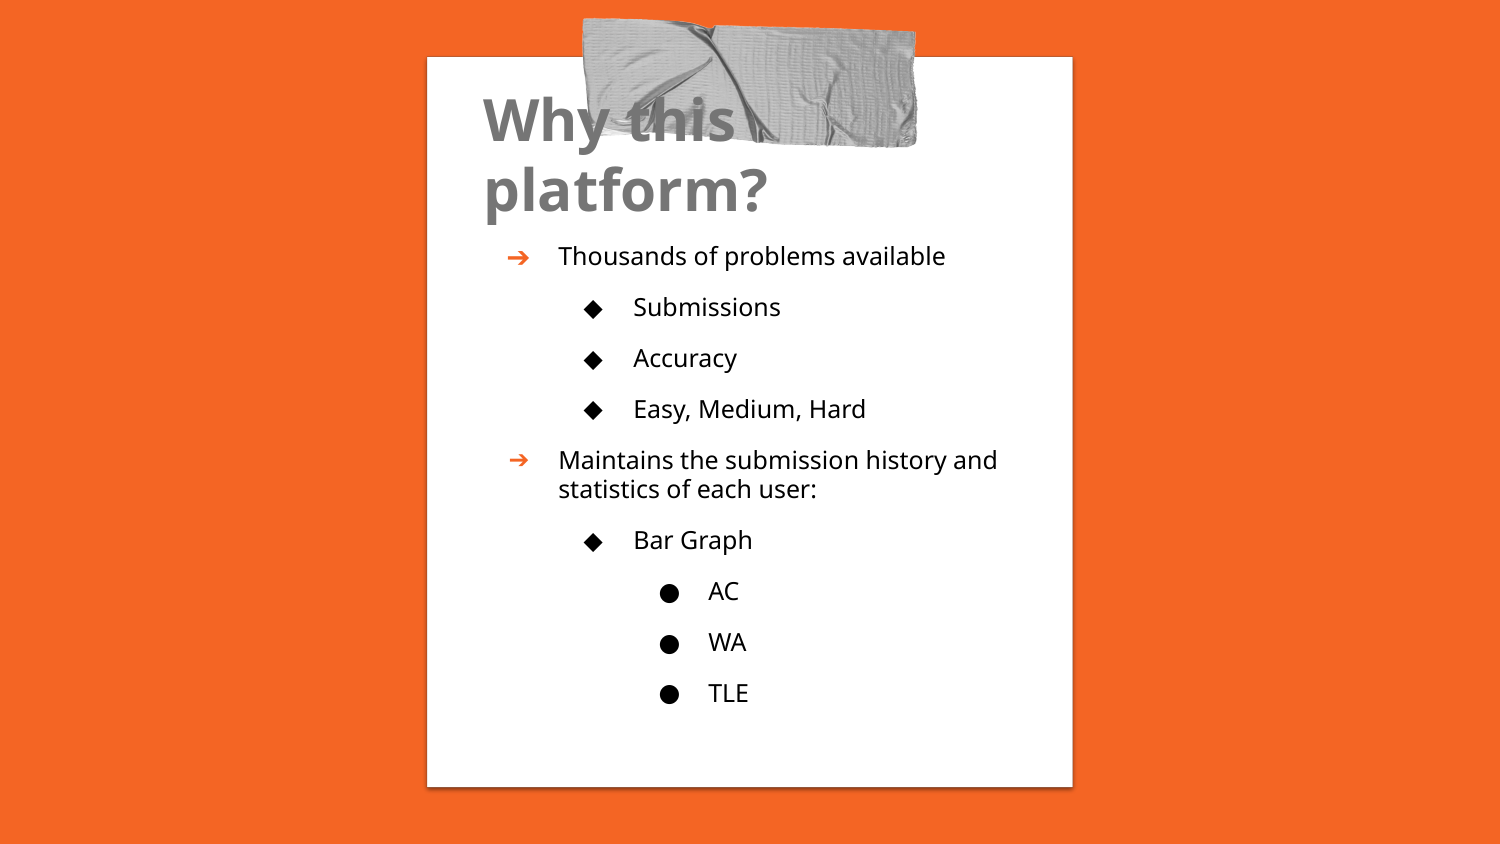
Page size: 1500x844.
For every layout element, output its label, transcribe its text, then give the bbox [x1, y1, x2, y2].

list Thousands of problems available Submissions Accuracy Easy, Medium, Hard Maintains the submission history and statistics of each user: Bar Graph AC WA TLE [468, 225, 1032, 772]
text_box Why this platform? [468, 112, 1032, 225]
picture [401, 16, 1099, 817]
